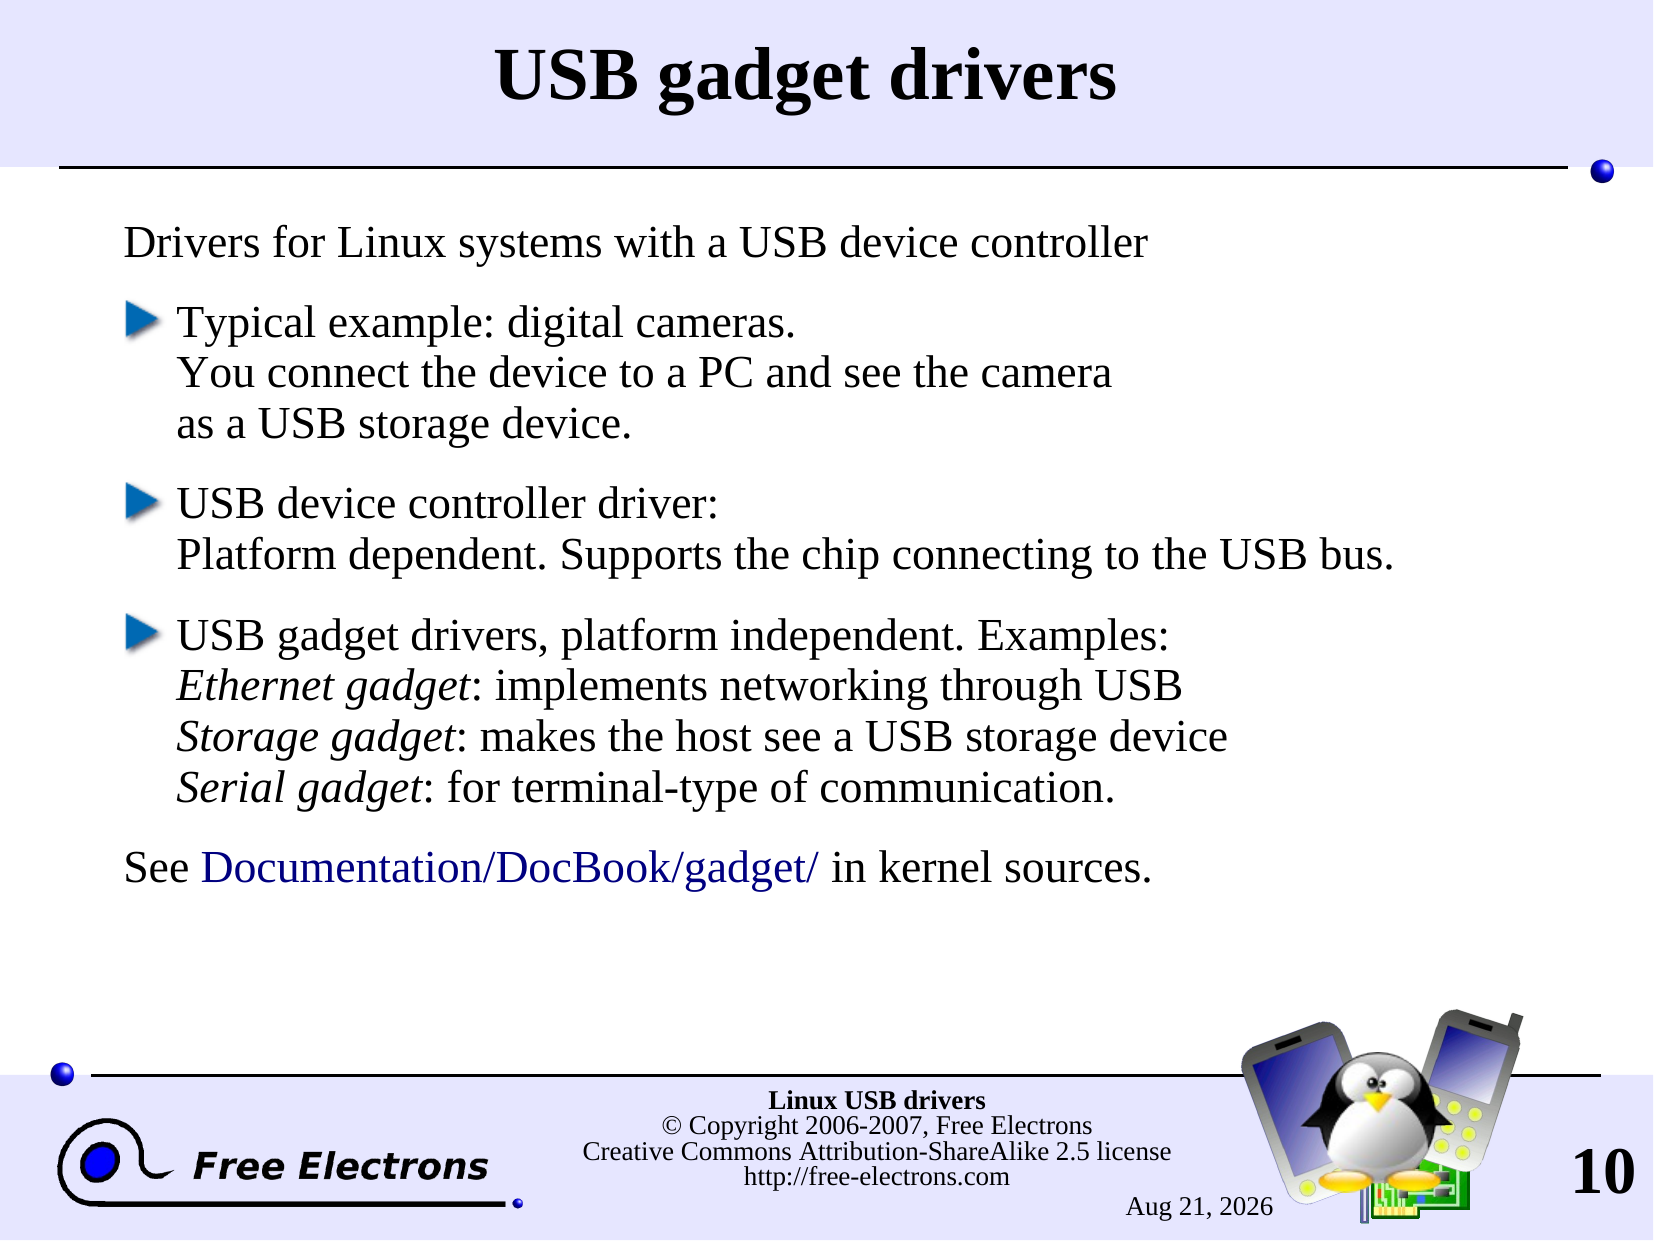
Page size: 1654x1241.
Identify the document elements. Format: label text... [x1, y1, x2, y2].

list Drivers for Linux systems with a USB device controller Typical example: digital cameras. You connect the device to a PC and see the camera as a USB storage device. USB device controller driver: Platform dependent. Supports the chip connecting to the USB bus. USB gadget drivers, platform independent. Examples: Ethernet gadget: implements networking through USB Storage gadget: makes the host see a USB storage device Serial gadget: for terminal-type of communication. See Documentation/DocBook/gadget/ in kernel sources. [105, 216, 1518, 1066]
picture [1231, 1007, 1538, 1241]
picture [50, 1107, 527, 1216]
title USB gadget drivers [60, 25, 1551, 124]
